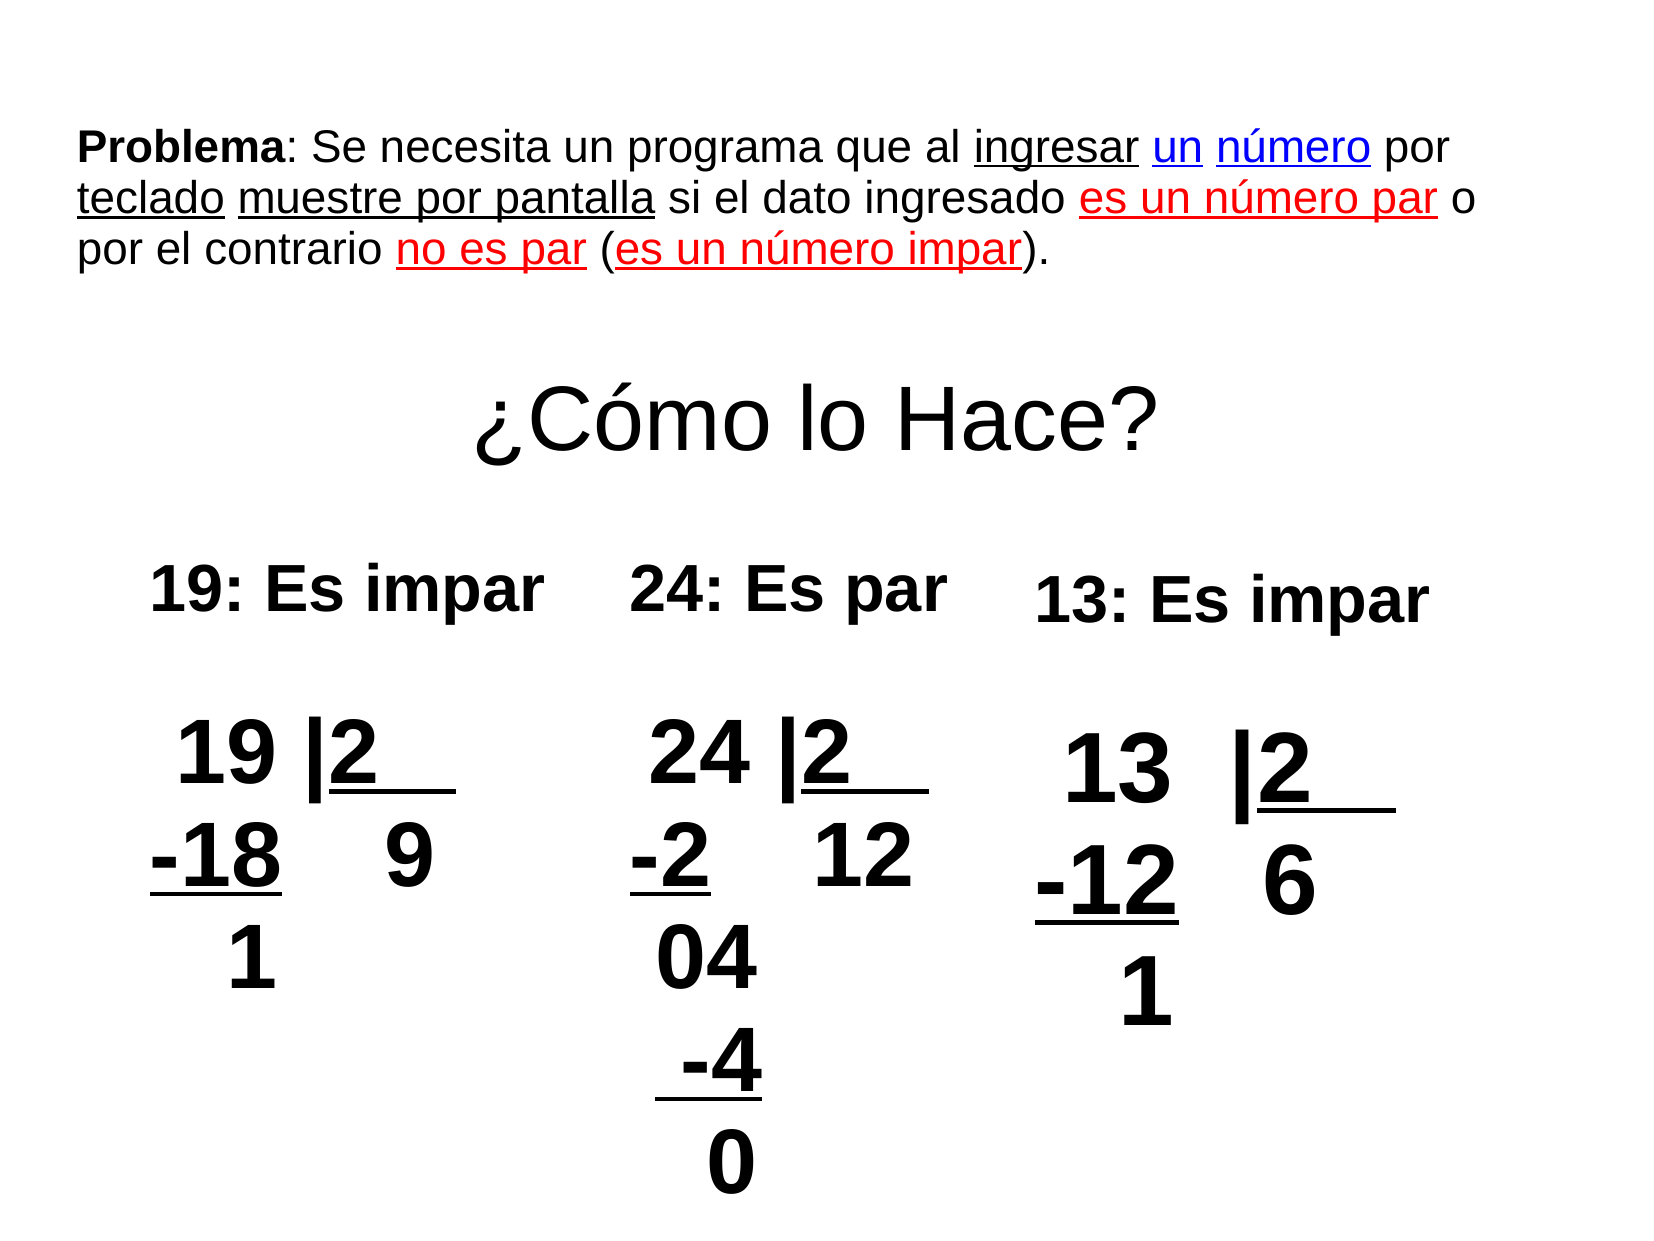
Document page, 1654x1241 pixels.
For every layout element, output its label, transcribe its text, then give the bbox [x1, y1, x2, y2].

title ¿Cómo lo Hace? [71, 315, 1561, 523]
text_box 19: Es impar 19 |2 -18 9 1 [135, 544, 586, 1016]
subtitle Problema: Se necesita un programa que al ingresar un número por teclado muestre por pantalla si el dato ingresado es un número par o por el contrario no es par (es un número impar). [76, 105, 1510, 291]
text_box 13: Es impar 13 |2 -12 6 1 [1020, 555, 1516, 1055]
text_box 24: Es par 24 |2 -2 12 04 -4 0 [615, 544, 1066, 1241]
